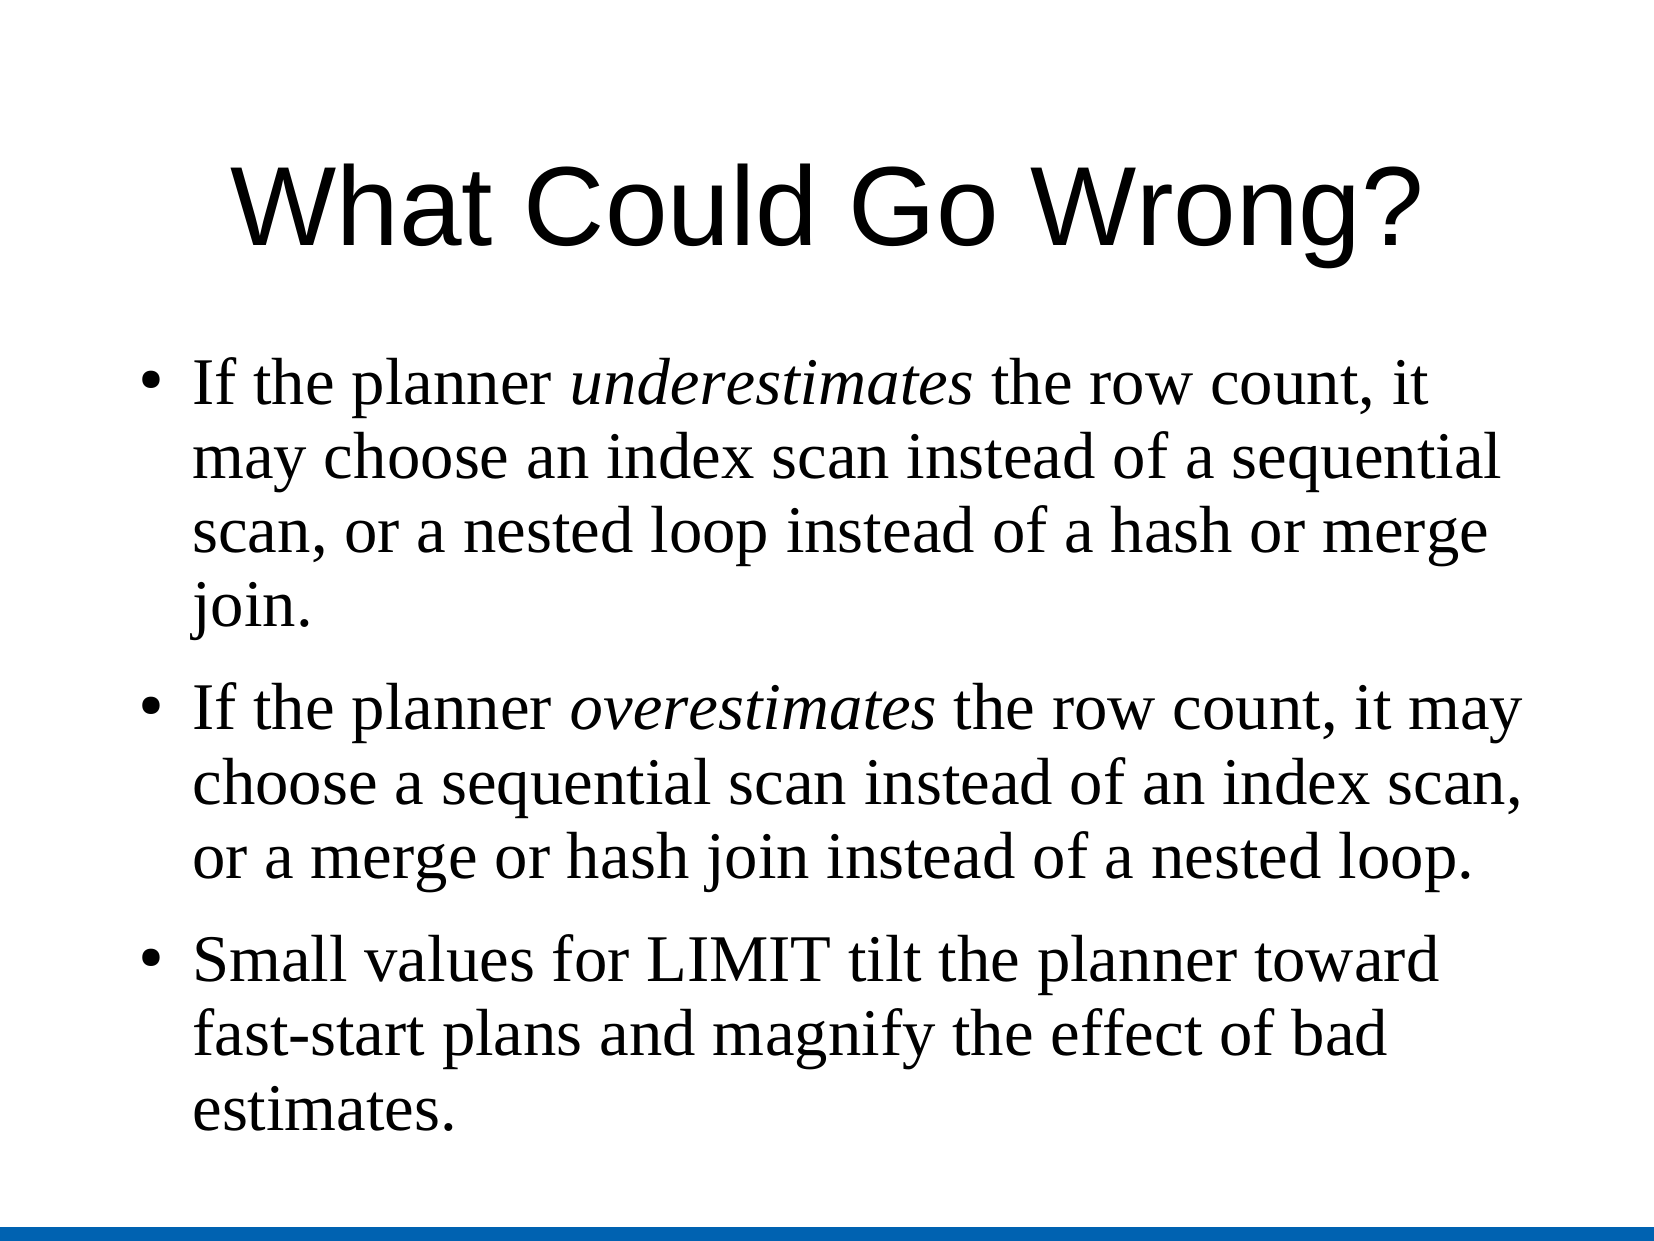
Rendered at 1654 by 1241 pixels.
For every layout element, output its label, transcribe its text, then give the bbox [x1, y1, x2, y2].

list If the planner underestimates the row count, it may choose an index scan instead of a sequential scan, or a nested loop instead of a hash or merge join. If the planner overestimates the row count, it may choose a sequential scan instead of an index scan, or a merge or hash join instead of a nested loop. Small values for LIMIT tilt the planner toward fast-start plans and magnify the effect of bad estimates. [121, 344, 1533, 1212]
title What Could Go Wrong? [121, 102, 1533, 311]
